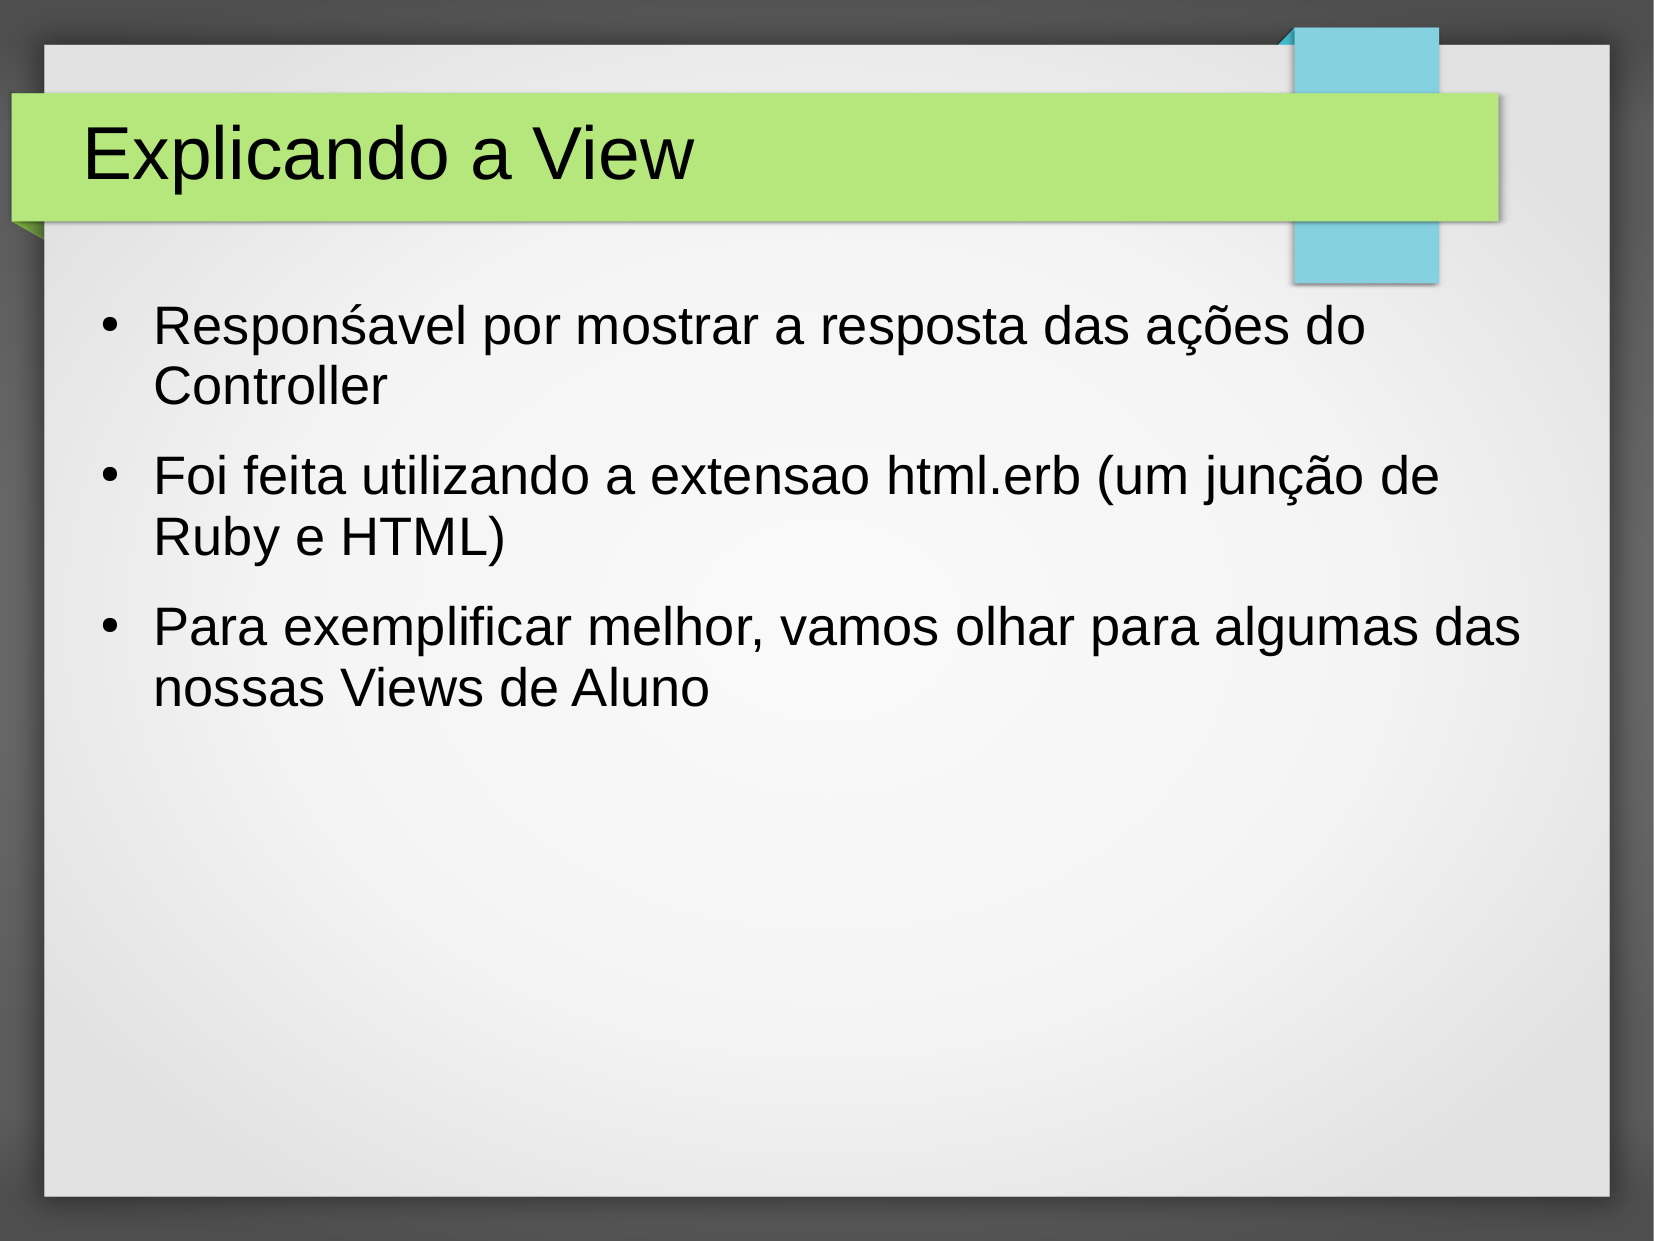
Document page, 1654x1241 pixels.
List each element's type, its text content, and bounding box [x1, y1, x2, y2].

list Responśavel por mostrar a resposta das ações do Controller Foi feita utilizando a extensao html.erb (um junção de Ruby e HTML) Para exemplificar melhor, vamos olhar para algumas das nossas Views de Aluno [82, 295, 1571, 1015]
picture [0, 0, 1654, 1241]
title Explicando a View [82, 94, 1264, 213]
